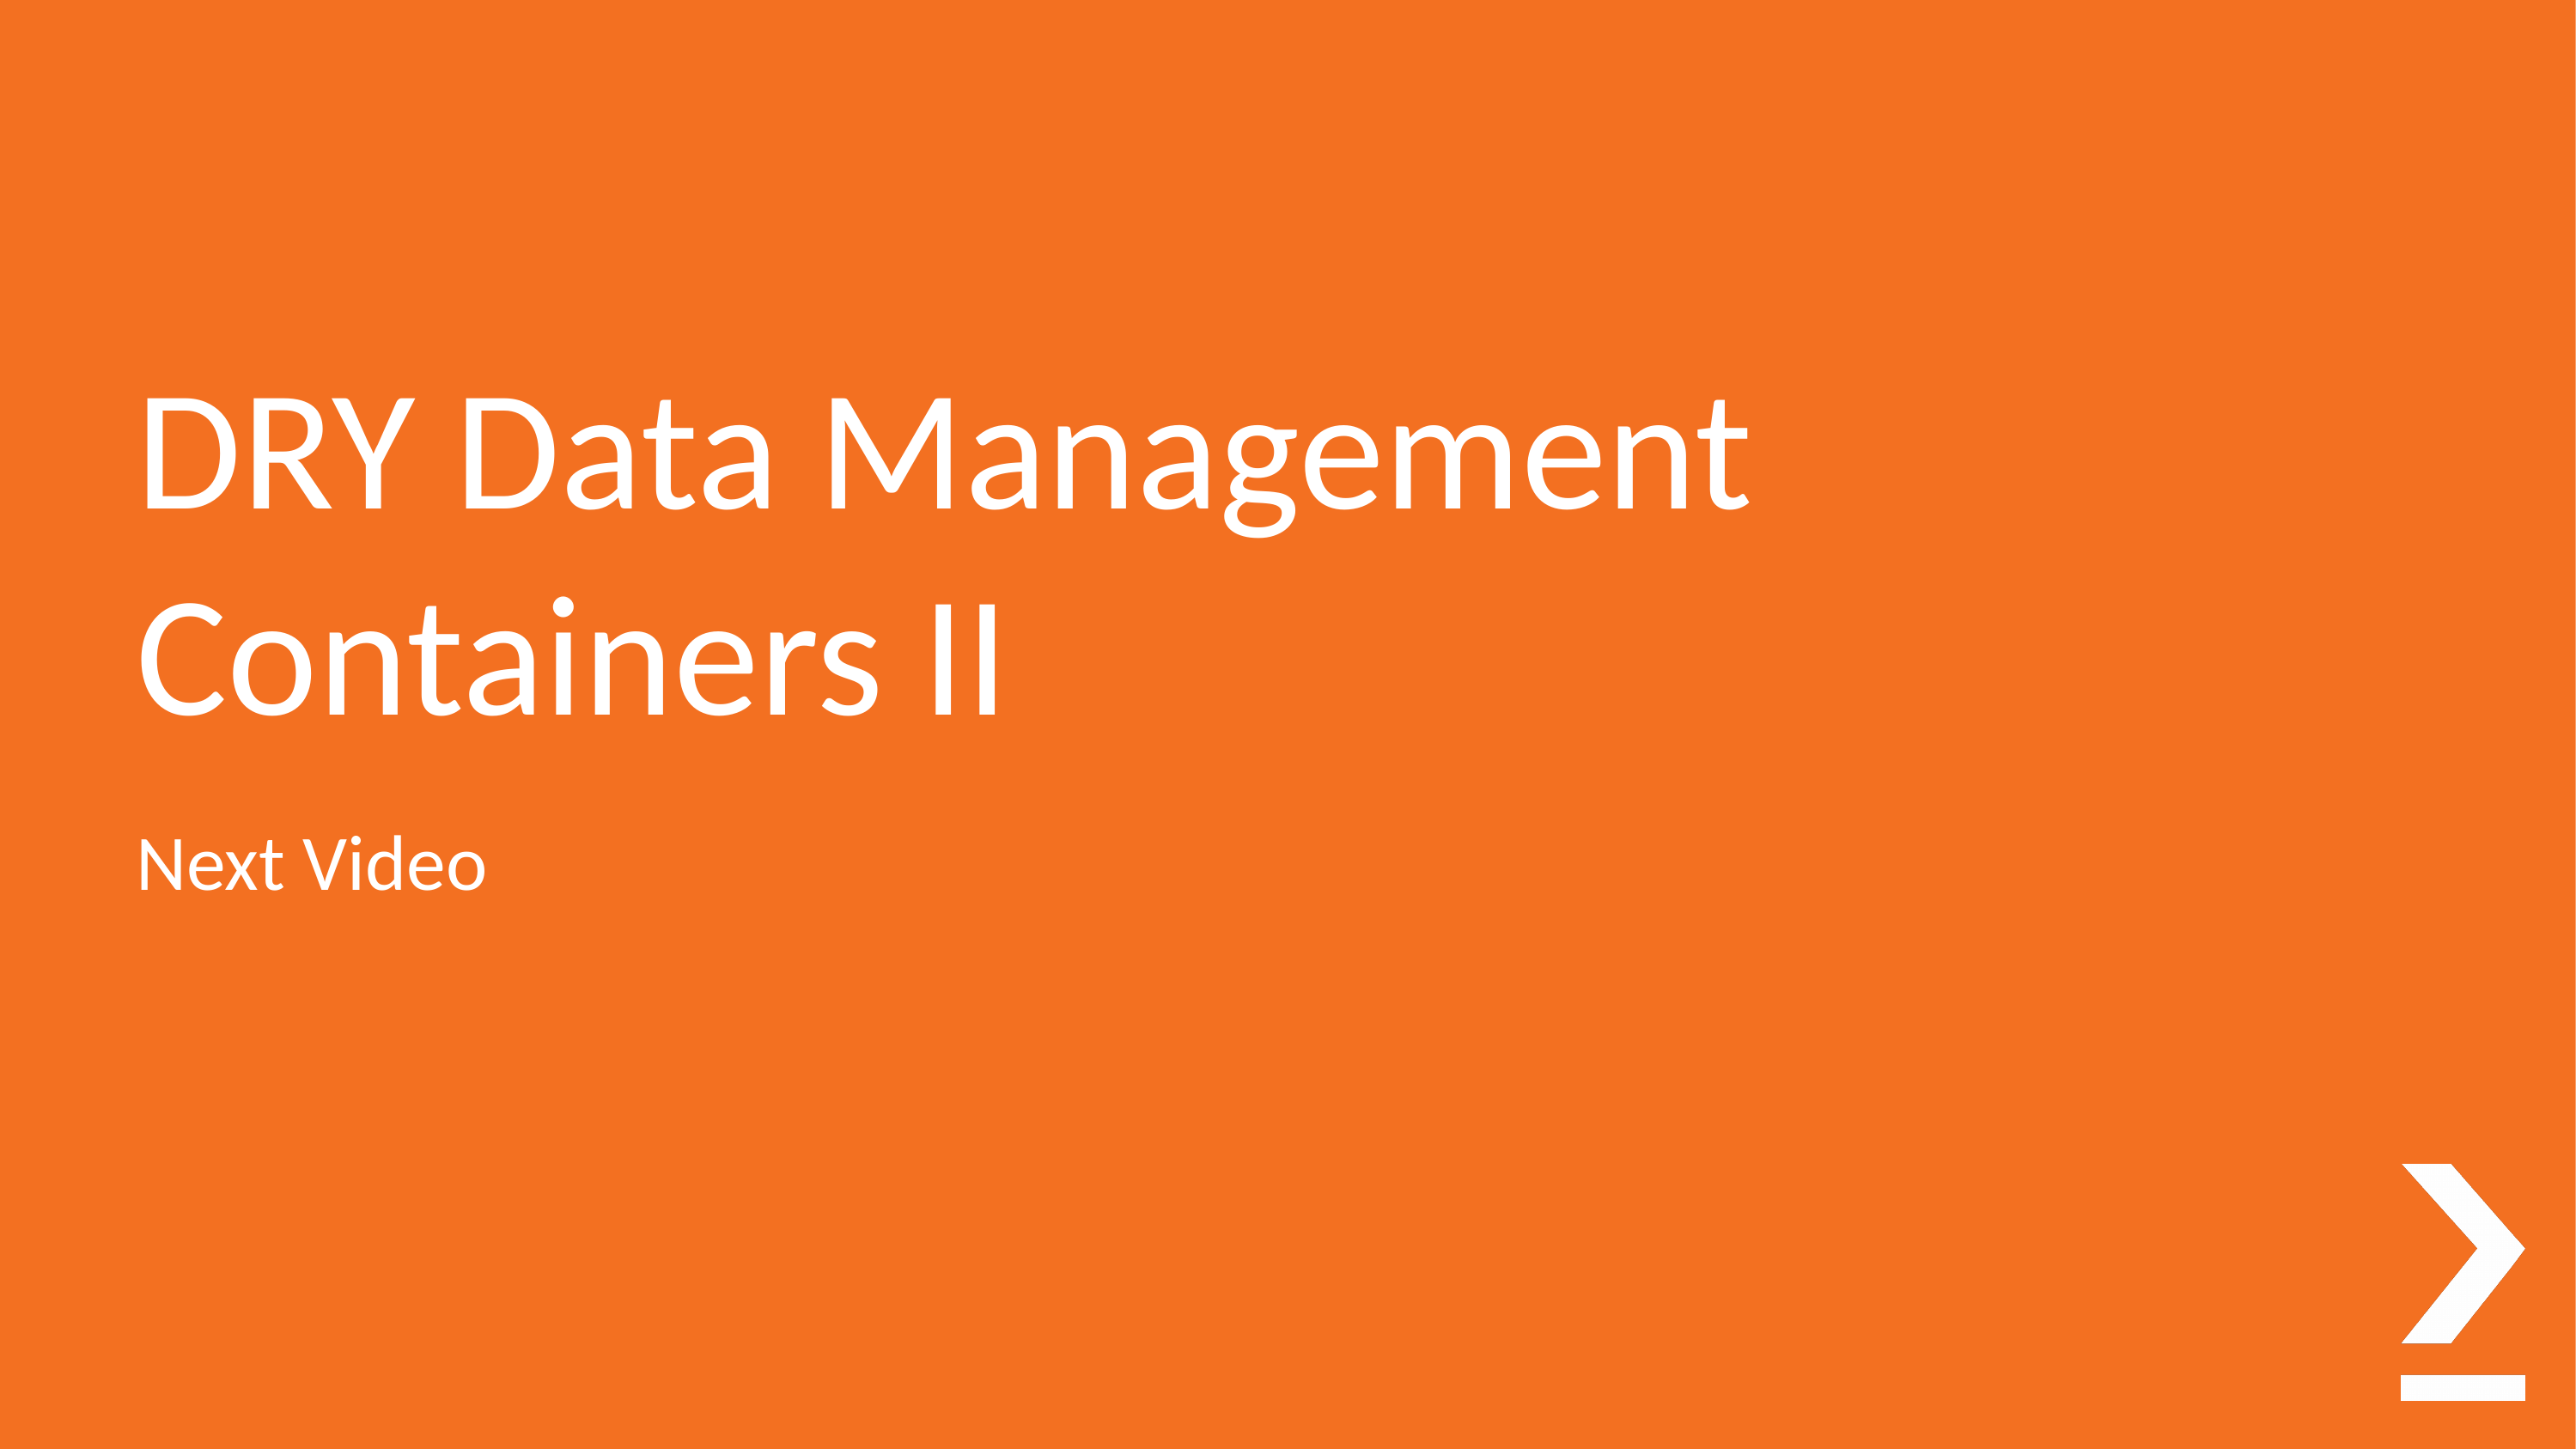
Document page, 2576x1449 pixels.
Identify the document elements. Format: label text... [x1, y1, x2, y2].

subtitle Next Video [110, 785, 2427, 908]
title DRY Data Management Containers II [110, 512, 2427, 776]
picture [2401, 1164, 2525, 1401]
